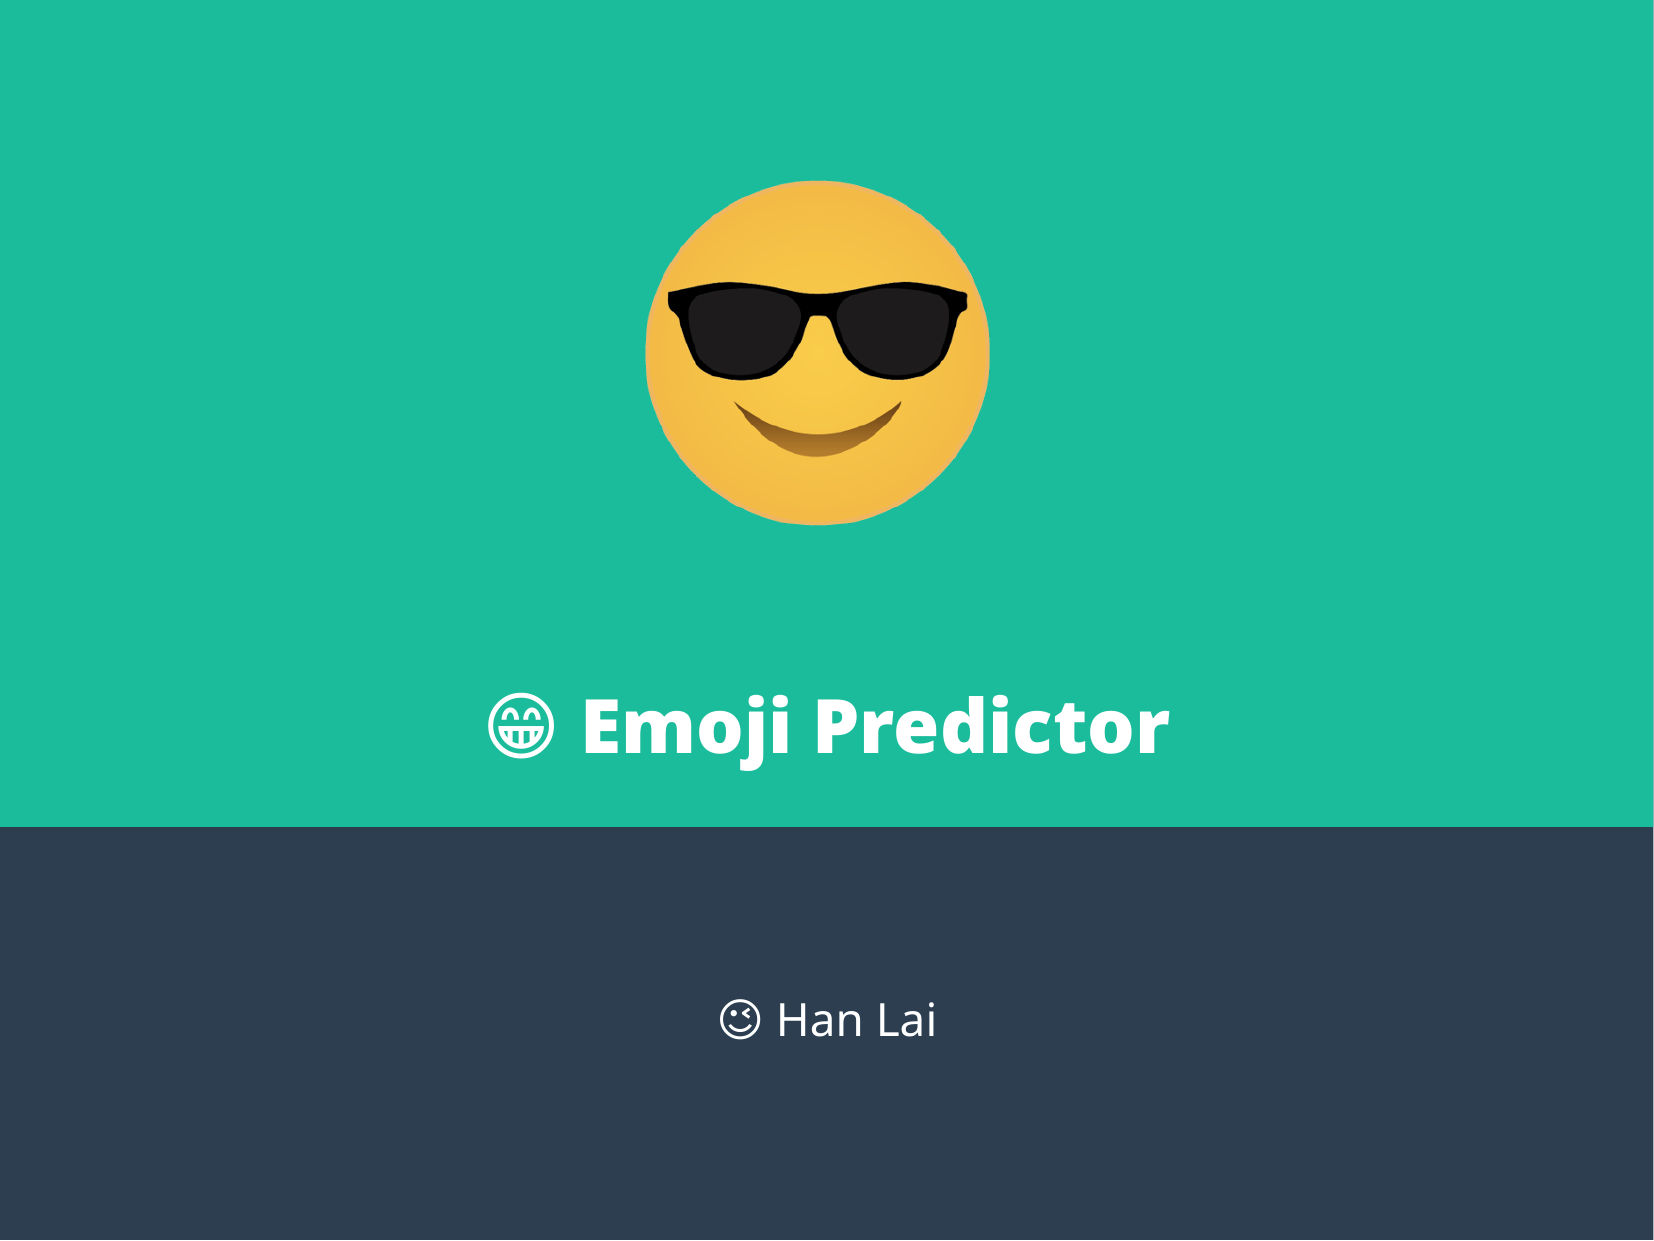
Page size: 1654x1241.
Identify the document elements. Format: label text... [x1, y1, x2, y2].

title 😁 Emoji Predictor [59, 620, 1595, 778]
subtitle 😉 Han Lai [59, 856, 1595, 1182]
picture [630, 164, 1006, 541]
